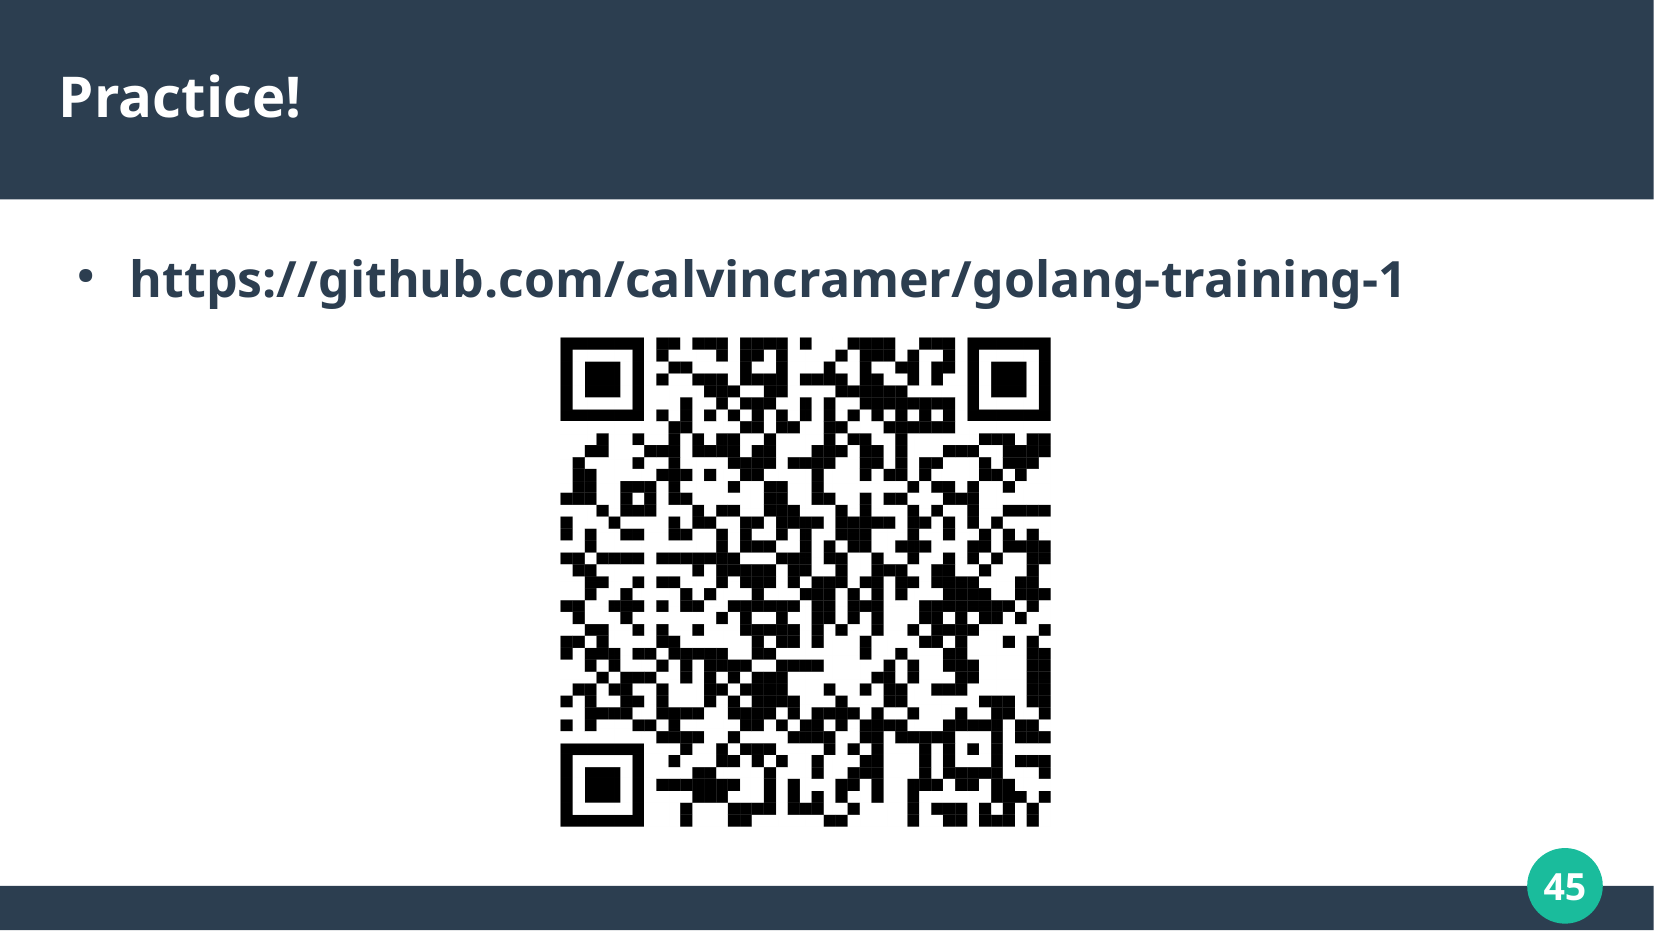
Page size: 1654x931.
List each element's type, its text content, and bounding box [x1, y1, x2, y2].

list https://github.com/calvincramer/golang-training-1 [59, 243, 1595, 376]
picture [560, 337, 1051, 827]
title Practice! [59, 37, 1595, 155]
